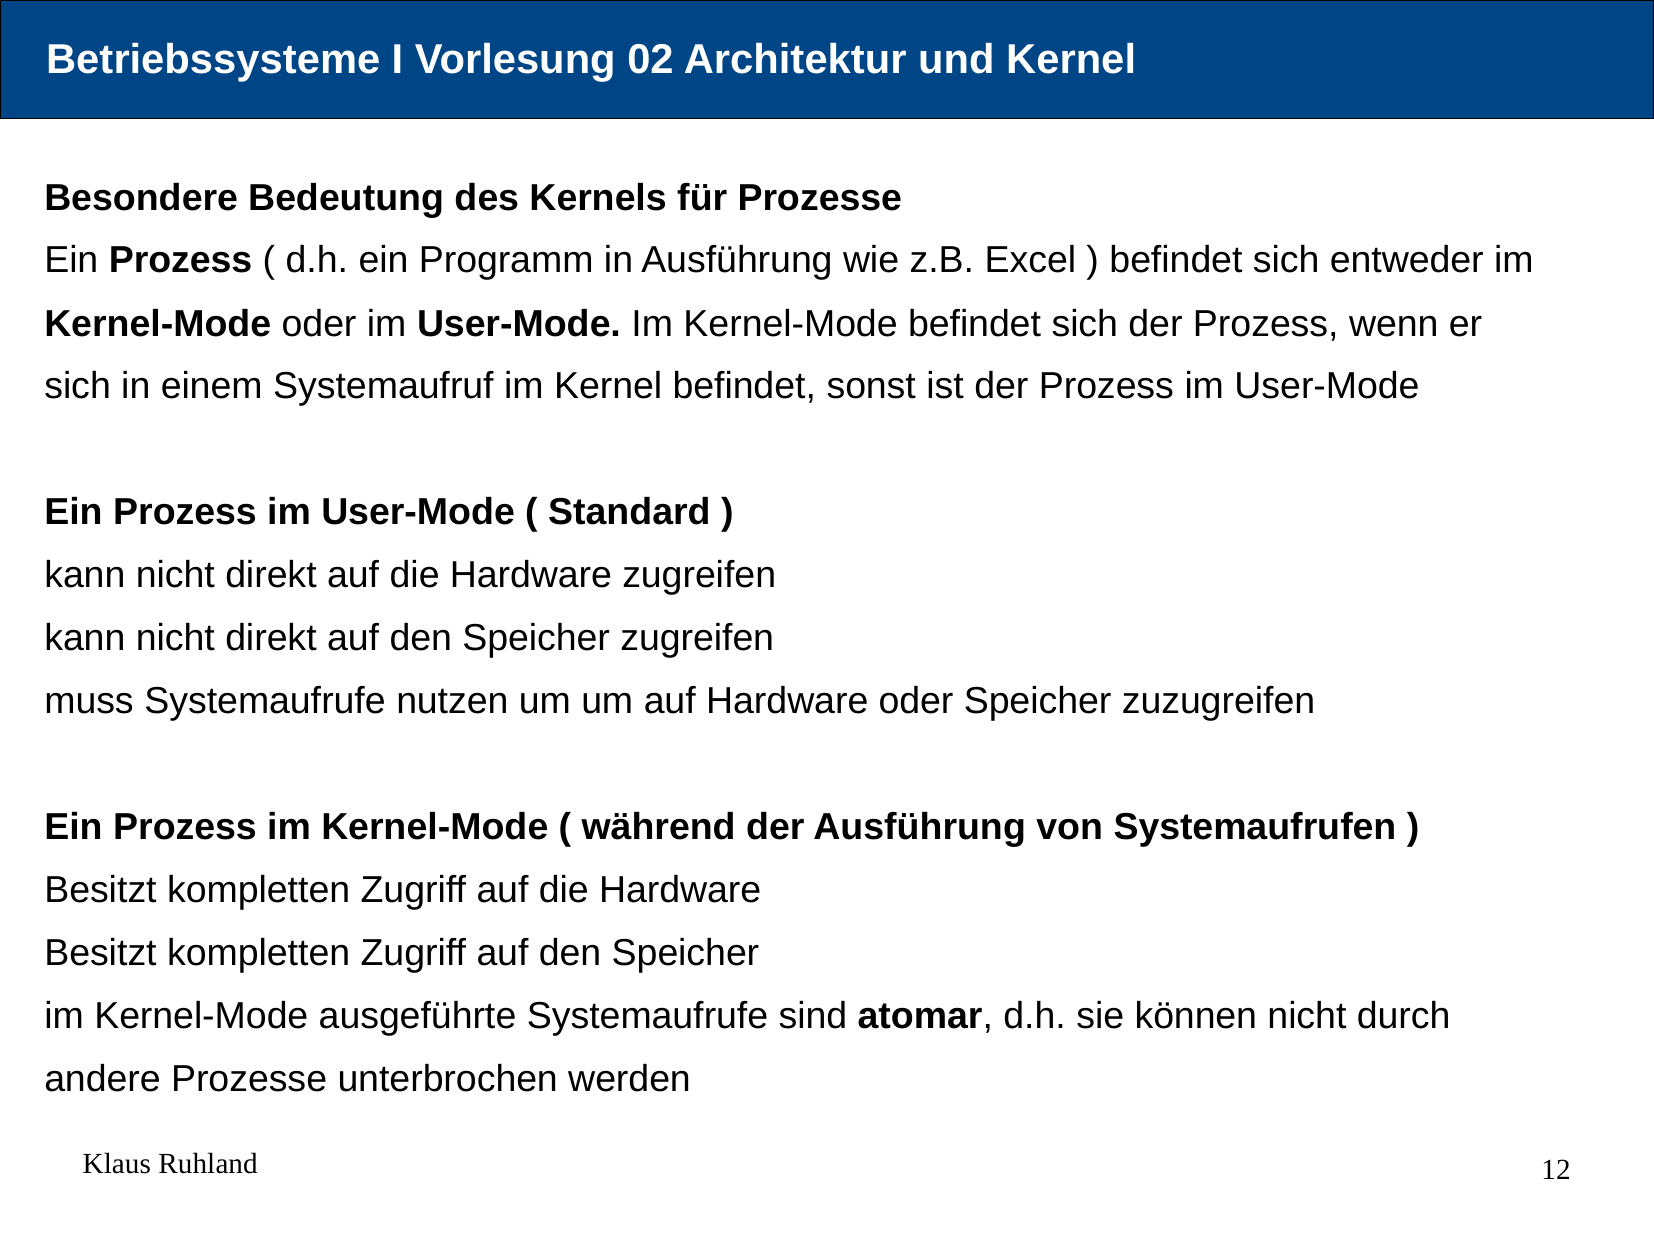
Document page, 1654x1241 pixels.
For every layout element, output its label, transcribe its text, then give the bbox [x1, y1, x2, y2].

text_box Besondere Bedeutung des Kernels für Prozesse Ein Prozess ( d.h. ein Programm in Ausführung wie z.B. Excel ) befindet sich entweder im Kernel-Mode oder im User-Mode. Im Kernel-Mode befindet sich der Prozess, wenn er sich in einem Systemaufruf im Kernel befindet, sonst ist der Prozess im User-Mode Ein Prozess im User-Mode ( Standard ) kann nicht direkt auf die Hardware zugreifen kann nicht direkt auf den Speicher zugreifen muss Systemaufrufe nutzen um um auf Hardware oder Speicher zuzugreifen Ein Prozess im Kernel-Mode ( während der Ausführung von Systemaufrufen ) Besitzt kompletten Zugriff auf die Hardware Besitzt kompletten Zugriff auf den Speicher im Kernel-Mode ausgeführte Systemaufrufe sind atomar, d.h. sie können nicht durch andere Prozesse unterbrochen werden [29, 147, 1565, 1170]
